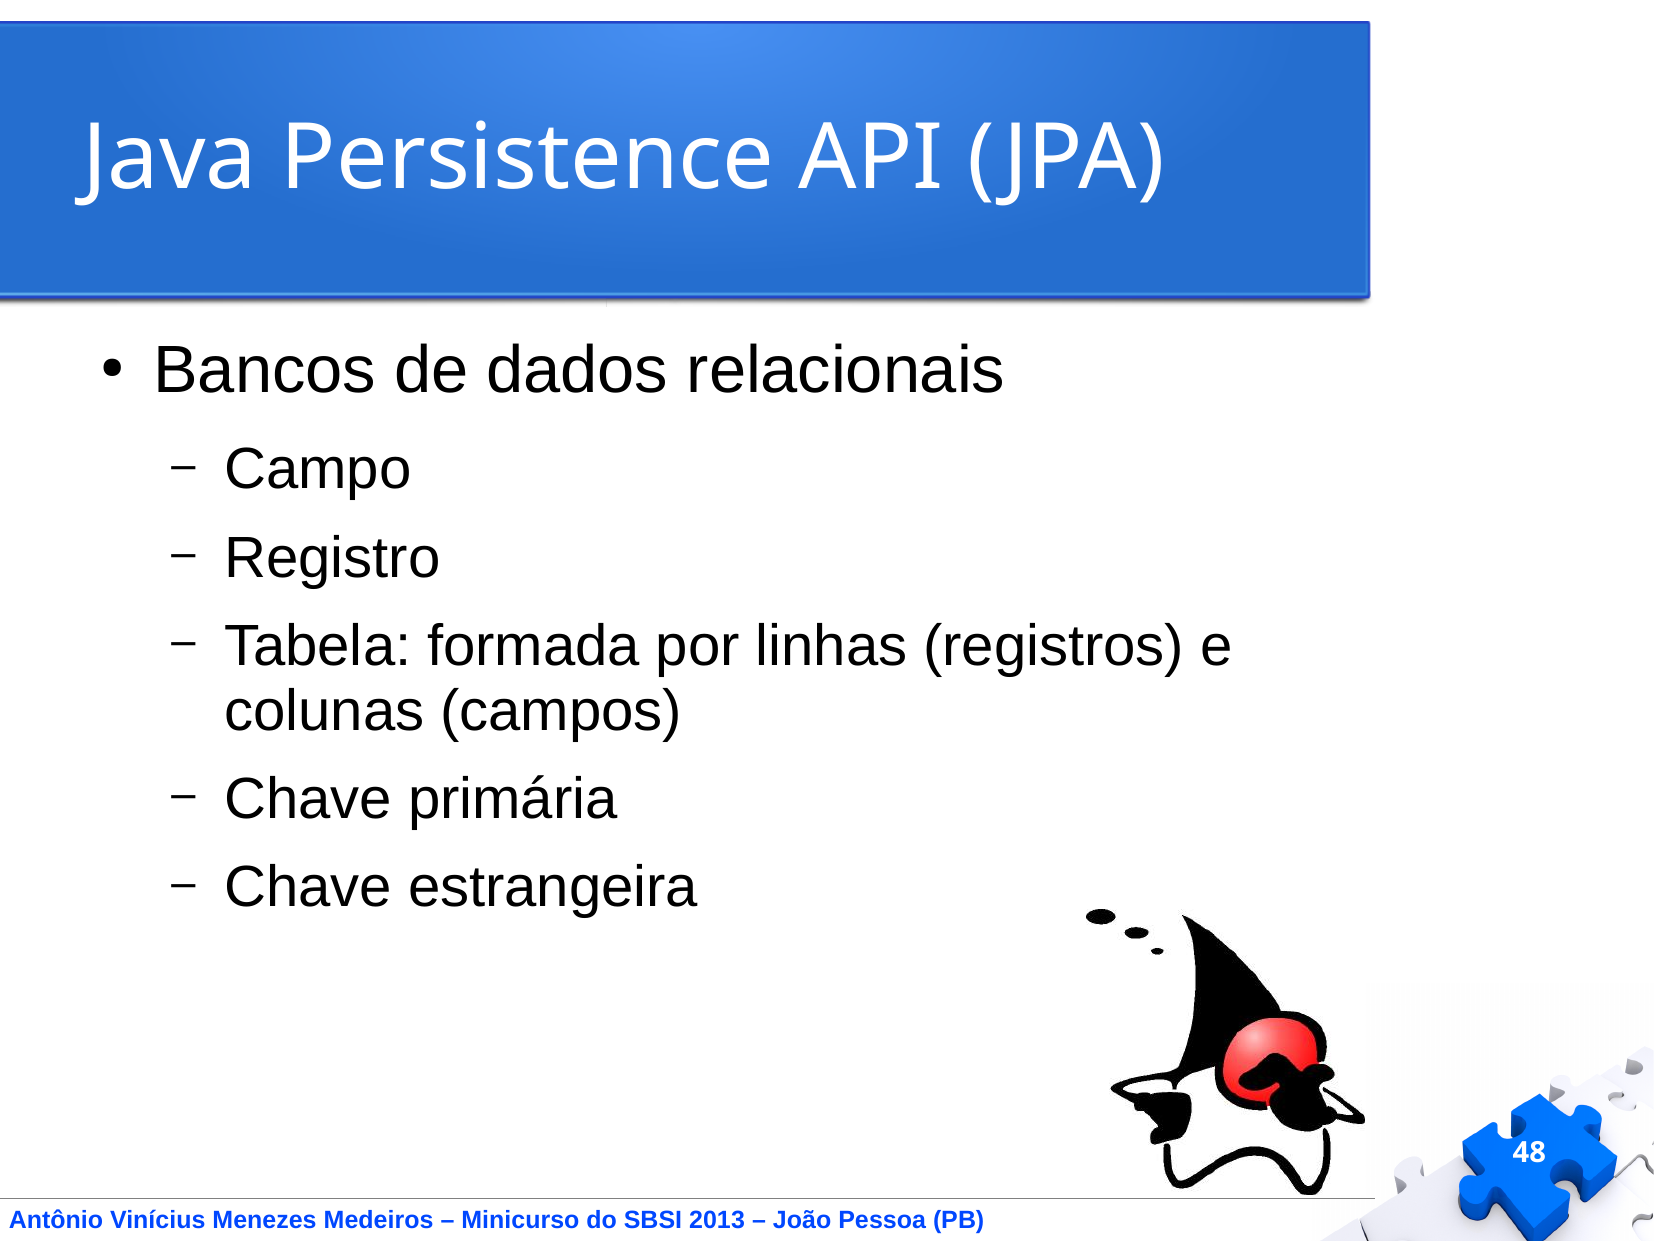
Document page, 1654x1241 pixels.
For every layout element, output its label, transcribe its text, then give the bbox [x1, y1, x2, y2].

title Java Persistence API (JPA) [82, 49, 1323, 257]
picture [1086, 909, 1654, 1241]
picture [0, 21, 1375, 307]
list Bancos de dados relacionais Campo Registro Tabela: formada por linhas (registros) e colunas (campos) Chave primária Chave estrangeira [82, 332, 1356, 1052]
